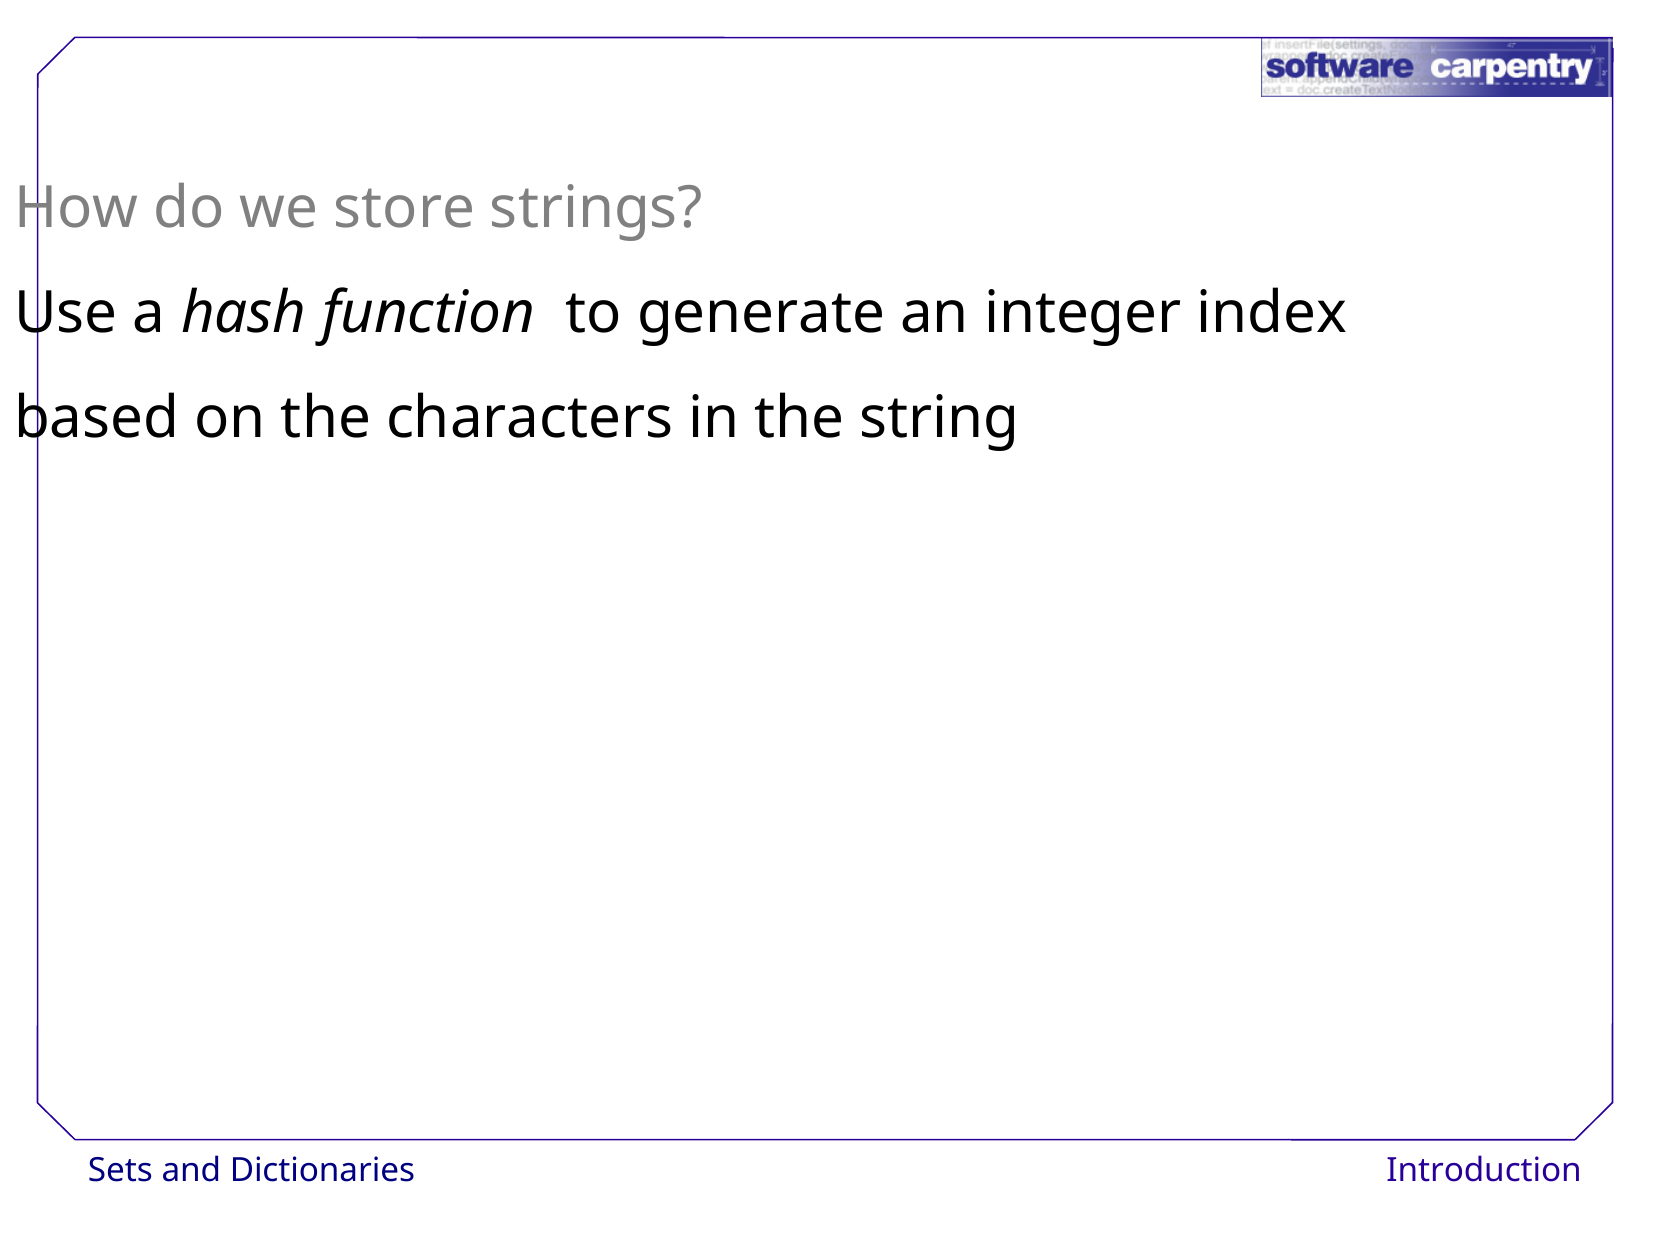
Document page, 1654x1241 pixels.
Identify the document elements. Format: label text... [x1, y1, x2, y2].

text_box How do we store strings? Use a hash function to generate an integer index based on the characters in the string [0, 126, 1512, 458]
picture [1261, 39, 1613, 97]
